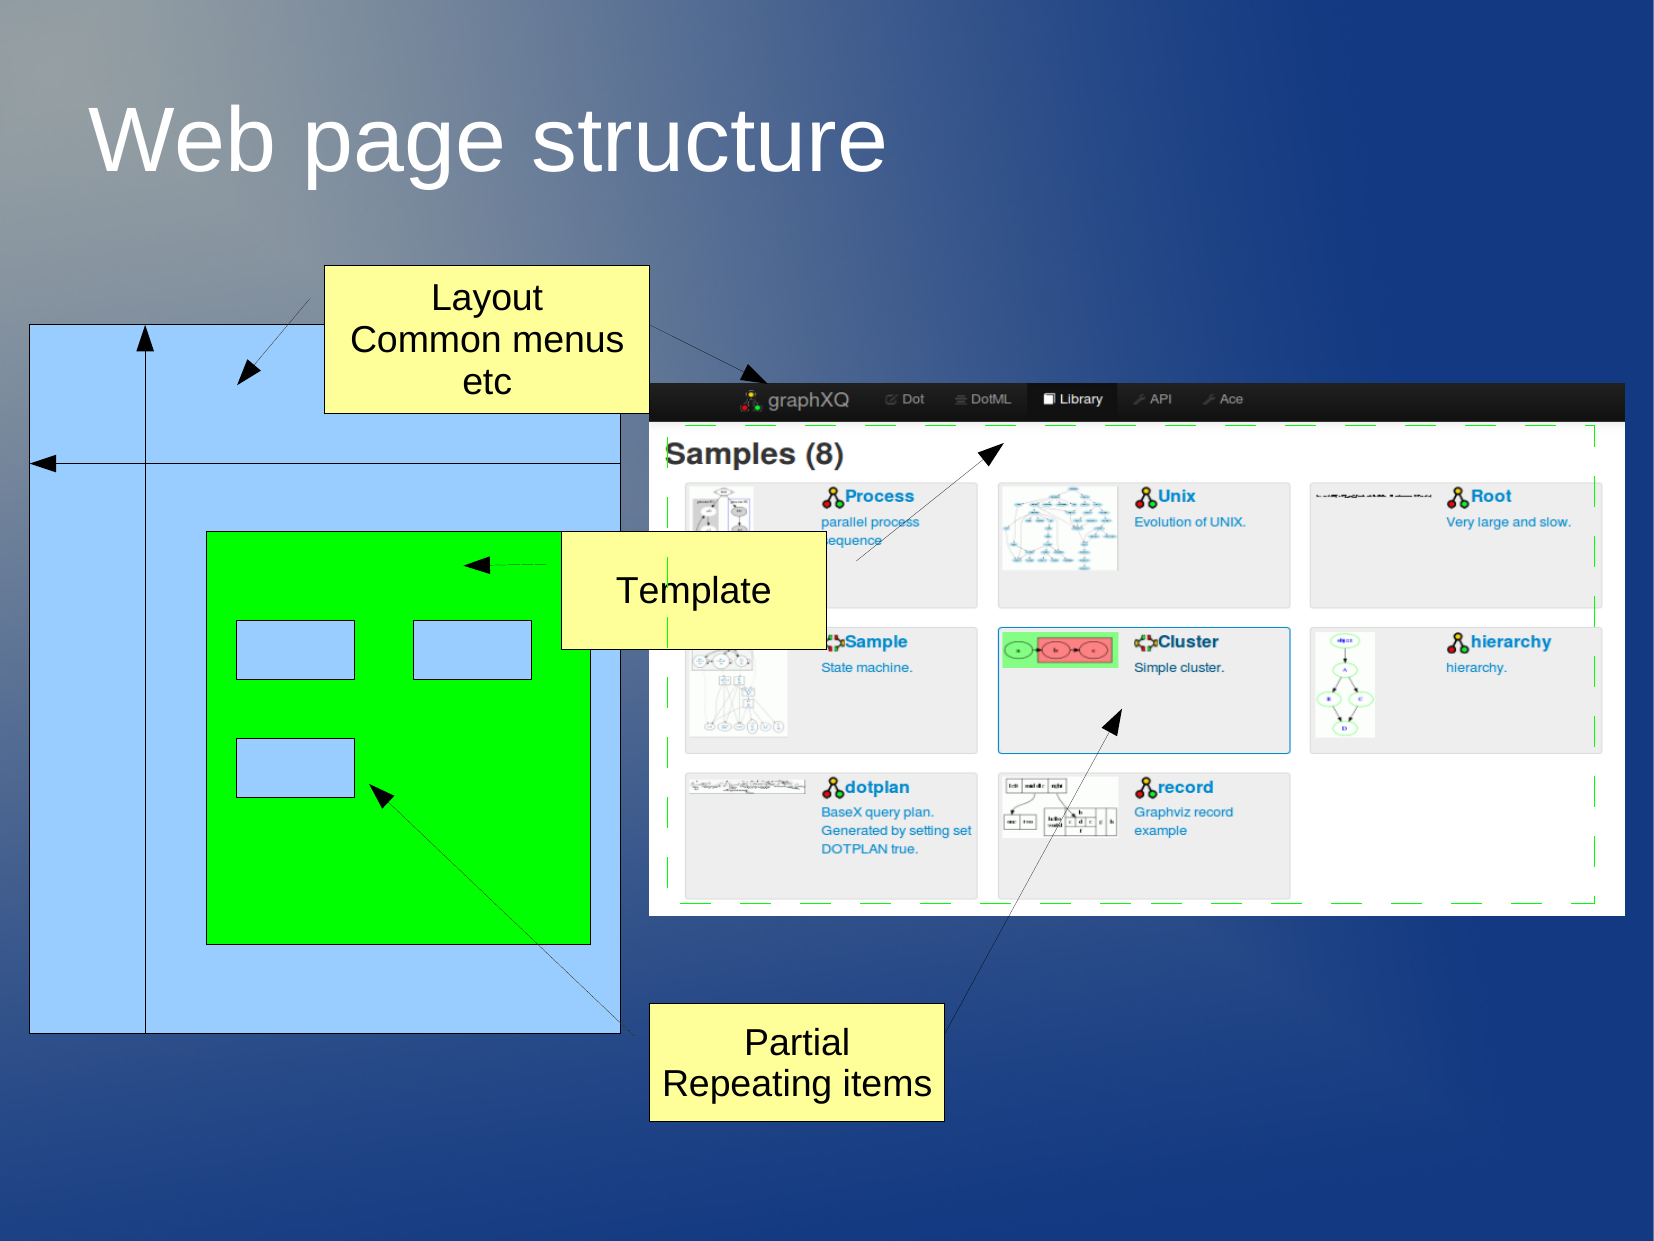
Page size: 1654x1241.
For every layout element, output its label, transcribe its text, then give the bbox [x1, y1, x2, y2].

text_box Layout Common menus etc [325, 266, 650, 413]
picture [0, 0, 1654, 1241]
title Web page structure [88, 43, 1577, 237]
text_box Partial Repeating items [650, 1004, 945, 1122]
text_box Template [561, 531, 827, 650]
text_box [29, 324, 621, 1034]
